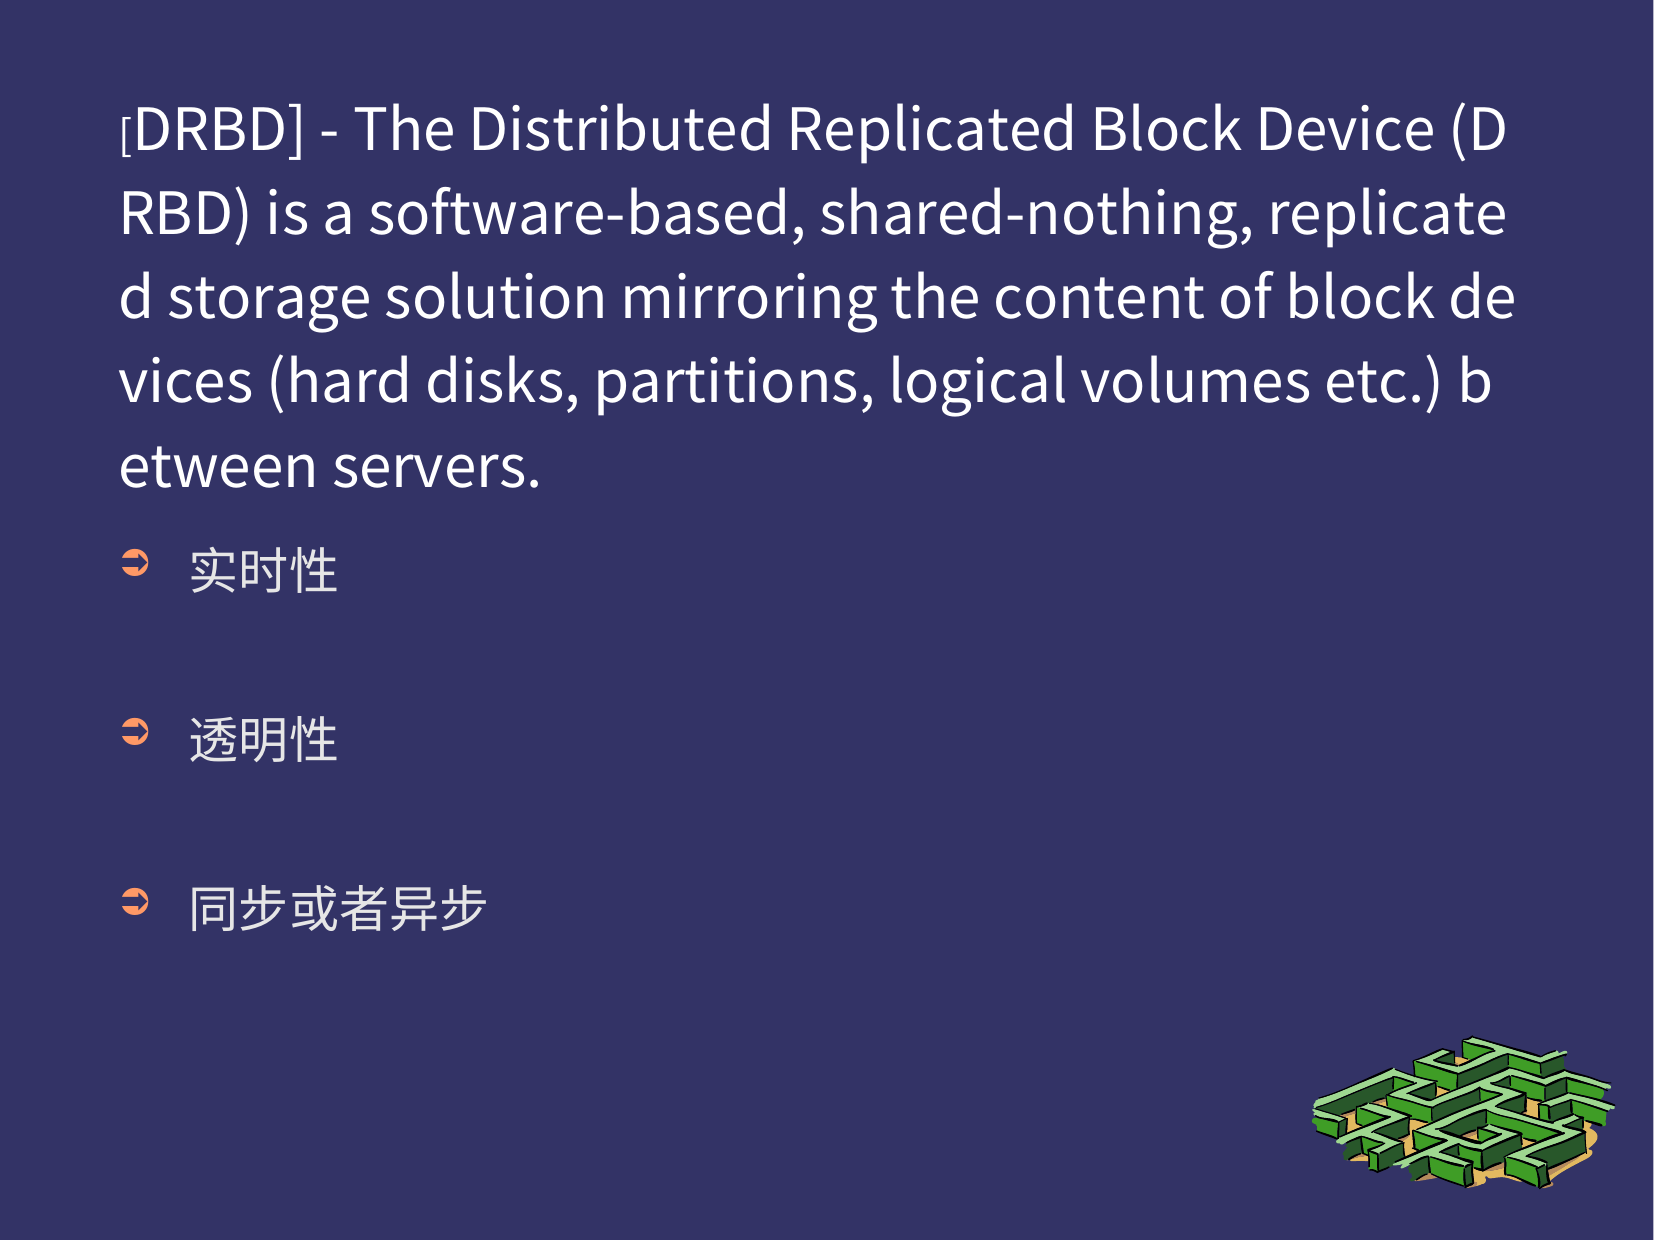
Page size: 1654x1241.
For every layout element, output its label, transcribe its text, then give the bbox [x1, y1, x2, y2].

list 实时性 透明性 同步或者异步 [106, 531, 1570, 981]
list [DRBD] - The Distributed Replicated Block Device (DRBD) is a software-based, shared-nothing, replicated storage solution mirroring the content of block devices (hard disks, partitions, logical volumes etc.) between servers. [118, 82, 1524, 414]
